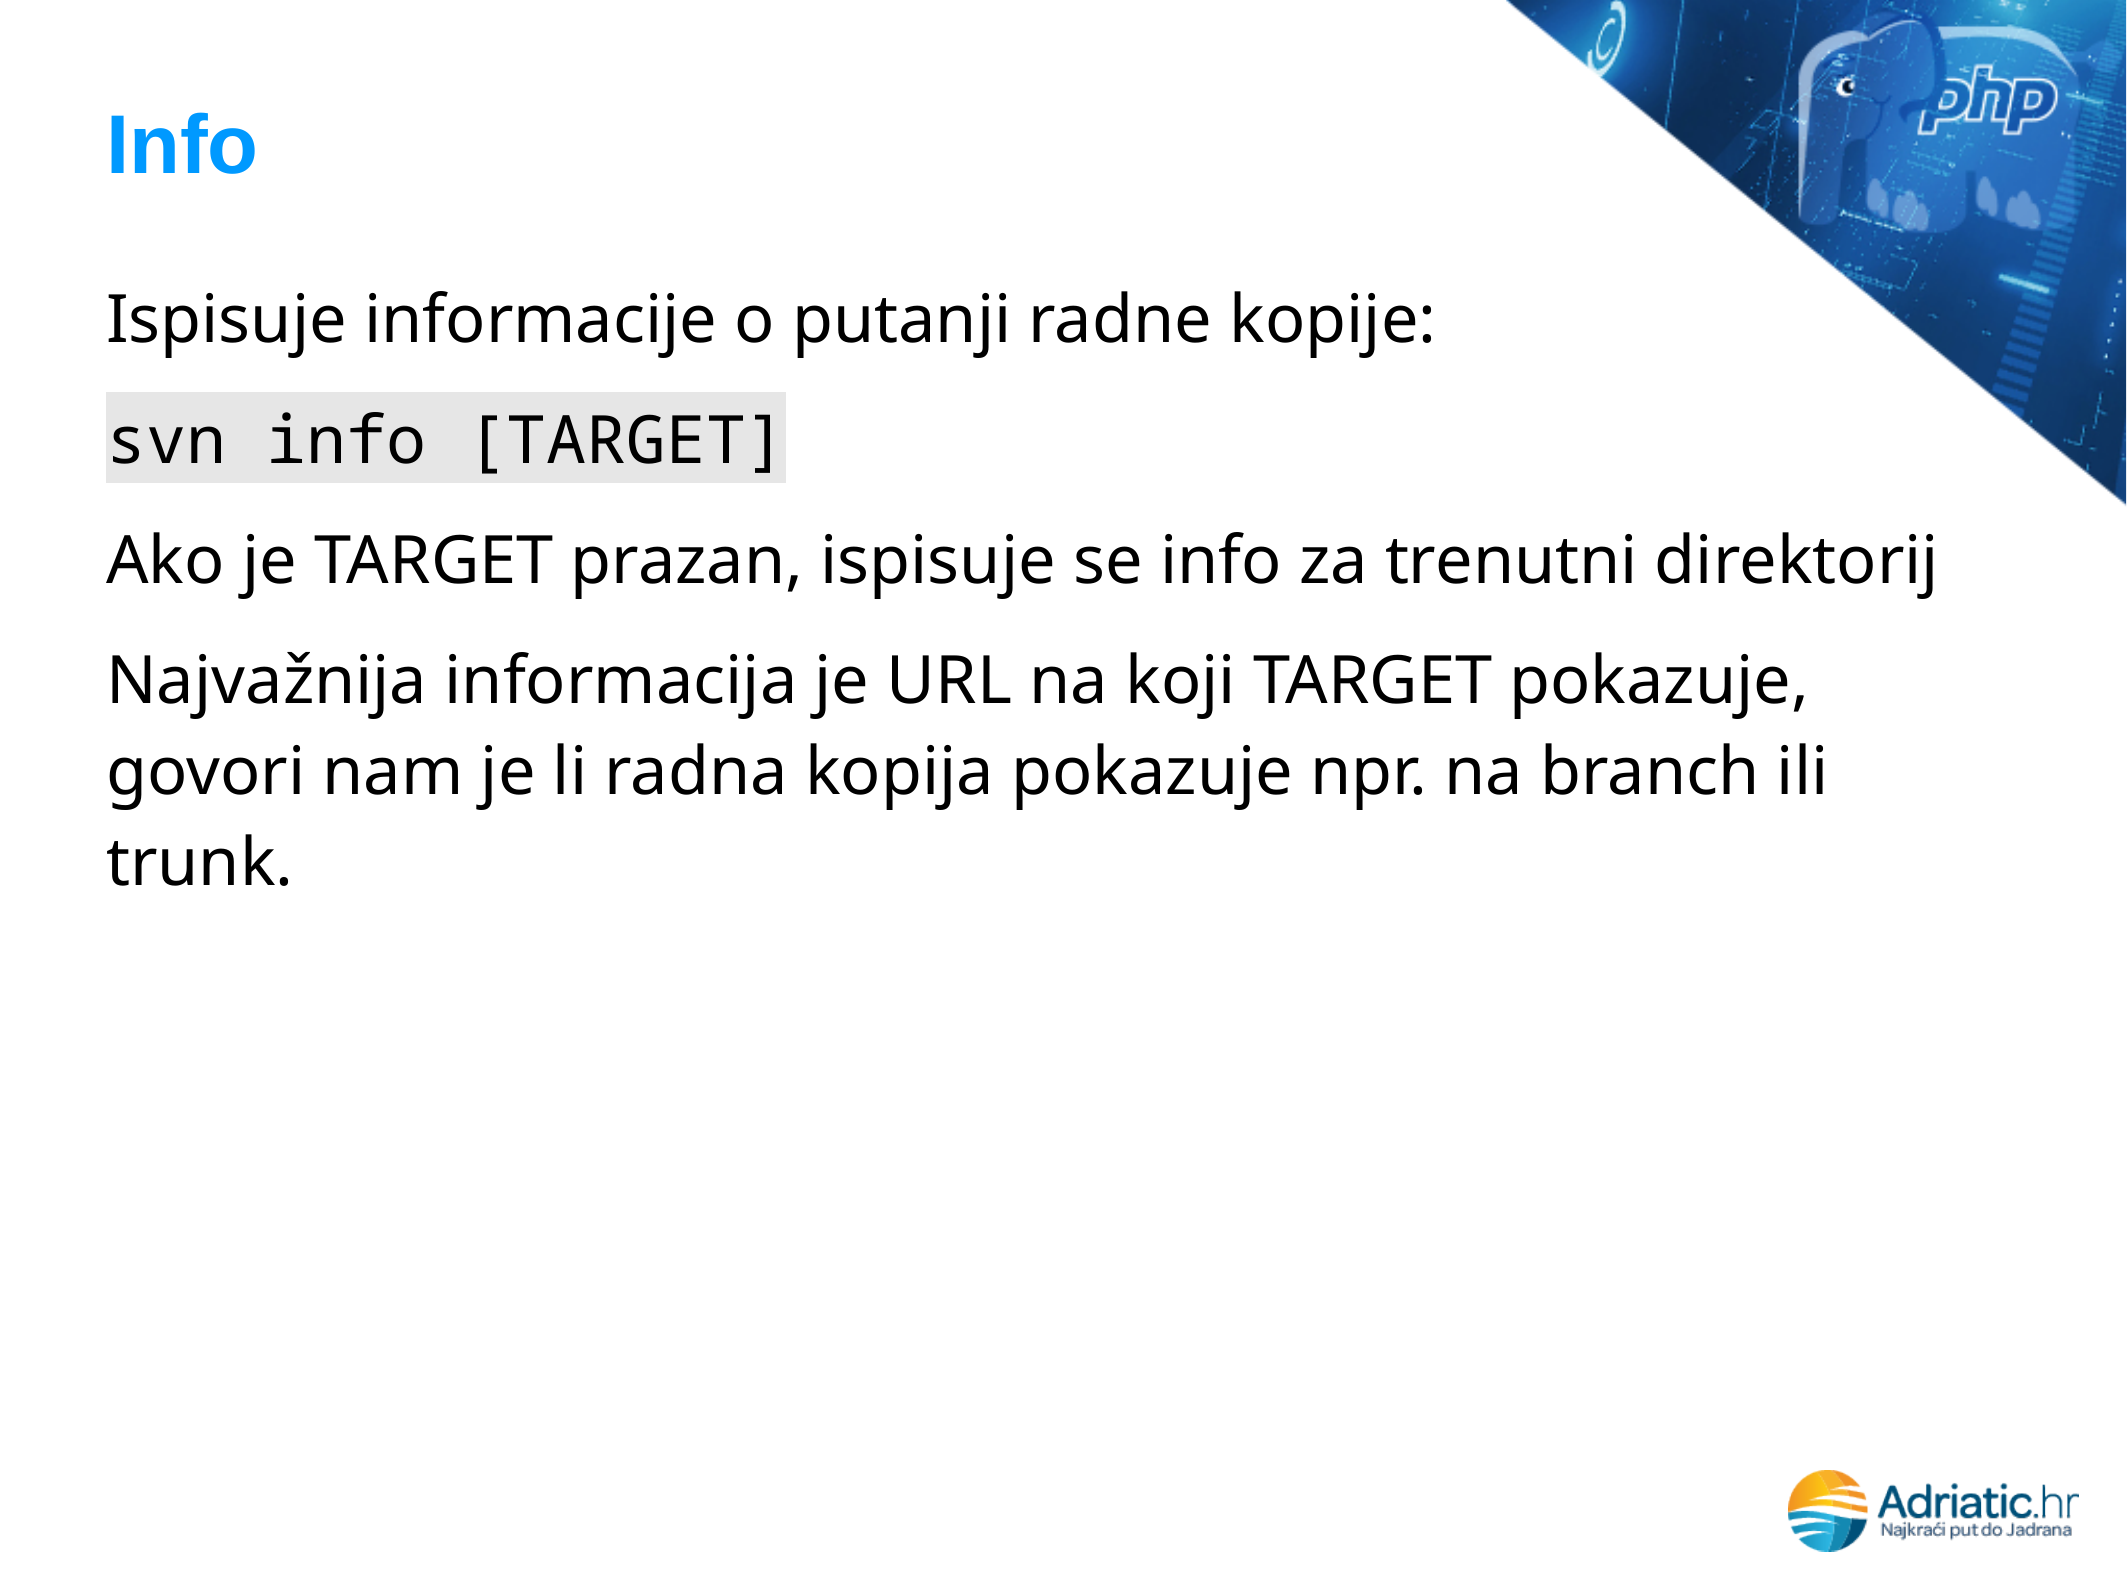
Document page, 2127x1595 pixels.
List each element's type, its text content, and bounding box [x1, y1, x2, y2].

picture [1505, 0, 2127, 625]
list Ispisuje informacije o putanji radne kopije: svn info [TARGET] Ako je TARGET prazan, ispisuje se info za trenutni direktorij Najvažnija informacija je URL na koji TARGET pokazuje, govori nam je li radna kopija pokazuje npr. na branch ili trunk. [106, 271, 2020, 1453]
picture [1788, 1470, 2079, 1552]
title Info [106, 70, 1630, 219]
